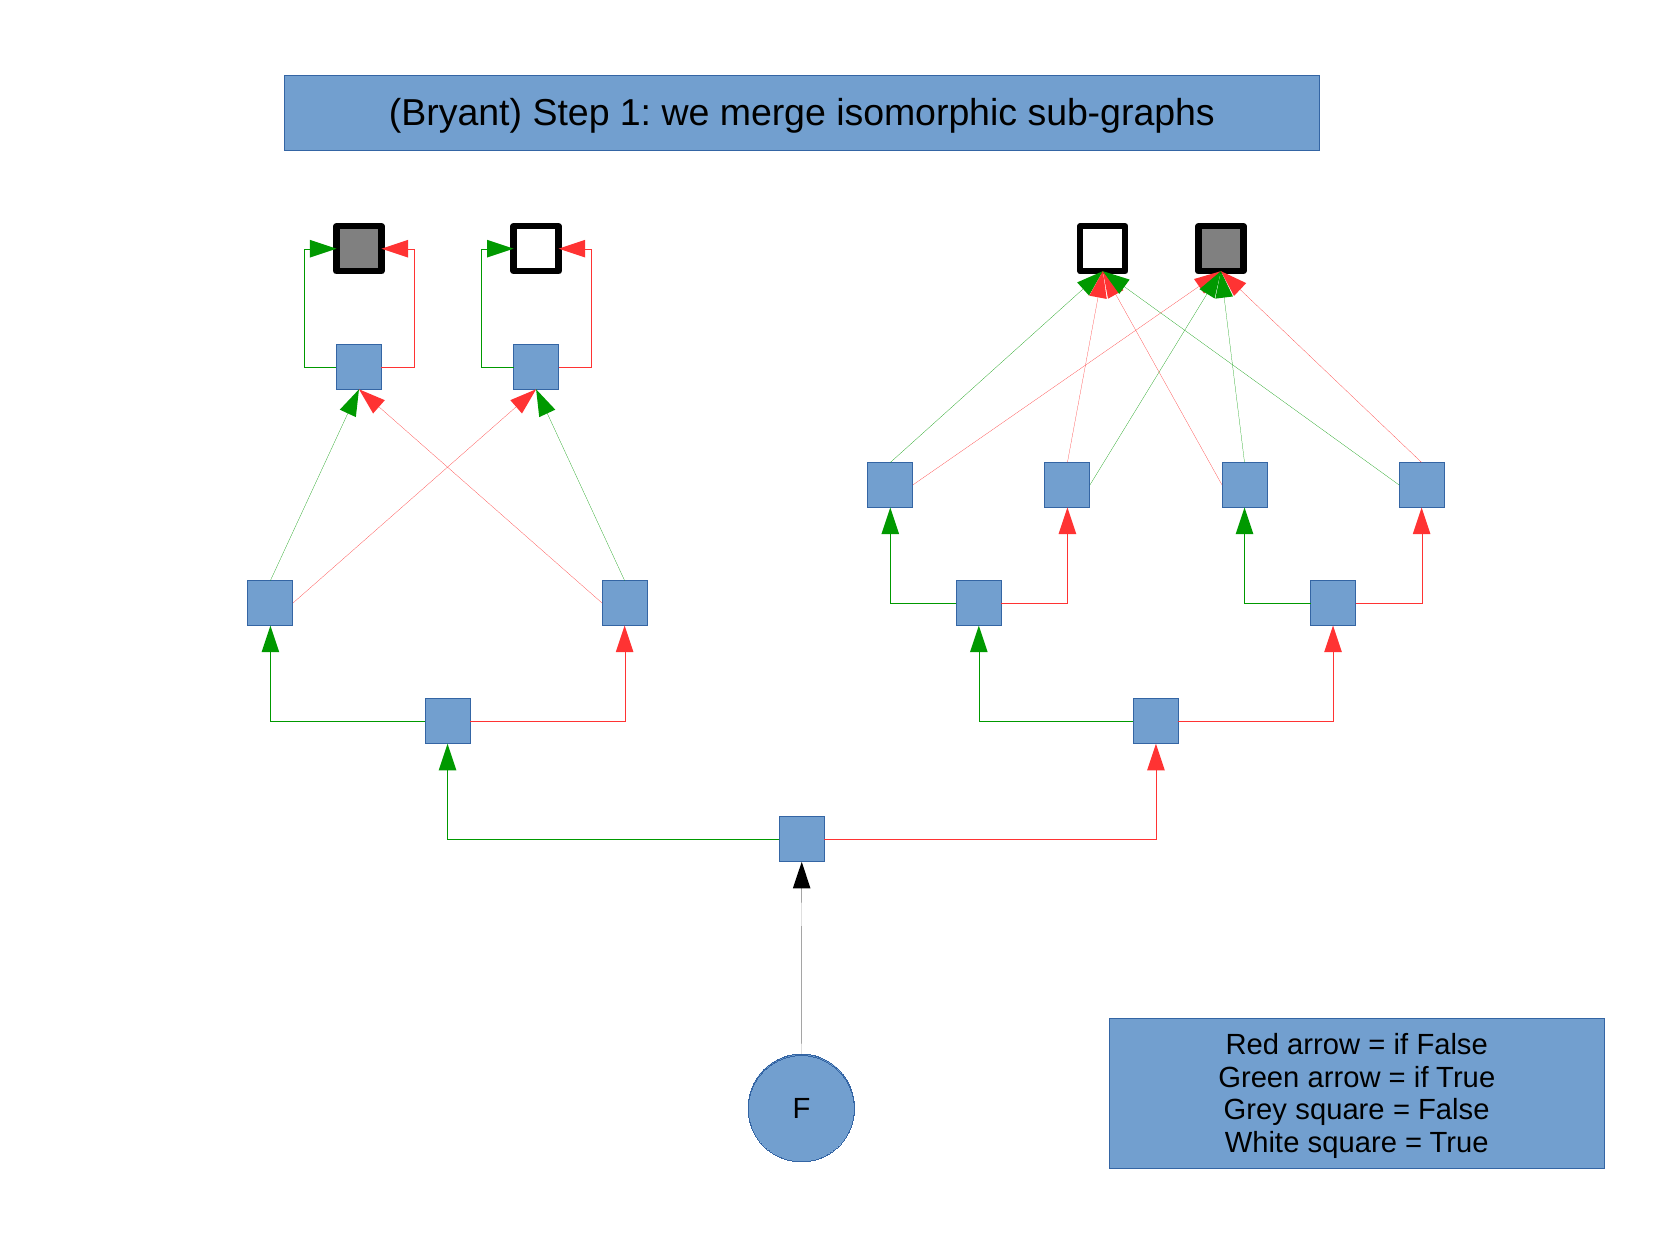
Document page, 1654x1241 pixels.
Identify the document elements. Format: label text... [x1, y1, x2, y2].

text_box Red arrow = if False Green arrow = if True Grey square = False White square = True [1109, 1018, 1605, 1169]
text_box [1080, 226, 1126, 272]
text_box [336, 344, 382, 390]
text_box [1399, 462, 1445, 508]
text_box [513, 344, 559, 390]
text_box (Bryant) Step 1: we merge isomorphic sub-graphs [284, 75, 1320, 151]
text_box [425, 698, 471, 744]
text_box [1133, 698, 1179, 744]
text_box [336, 226, 382, 272]
text_box [956, 580, 1002, 626]
text_box [1044, 462, 1090, 508]
text_box [1310, 580, 1356, 626]
text_box [247, 580, 293, 626]
text_box [1222, 462, 1268, 508]
text_box [1198, 226, 1244, 272]
text_box [779, 816, 825, 862]
text_box [513, 226, 559, 272]
text_box [867, 462, 913, 508]
text_box F [748, 1055, 855, 1162]
text_box [602, 580, 648, 626]
